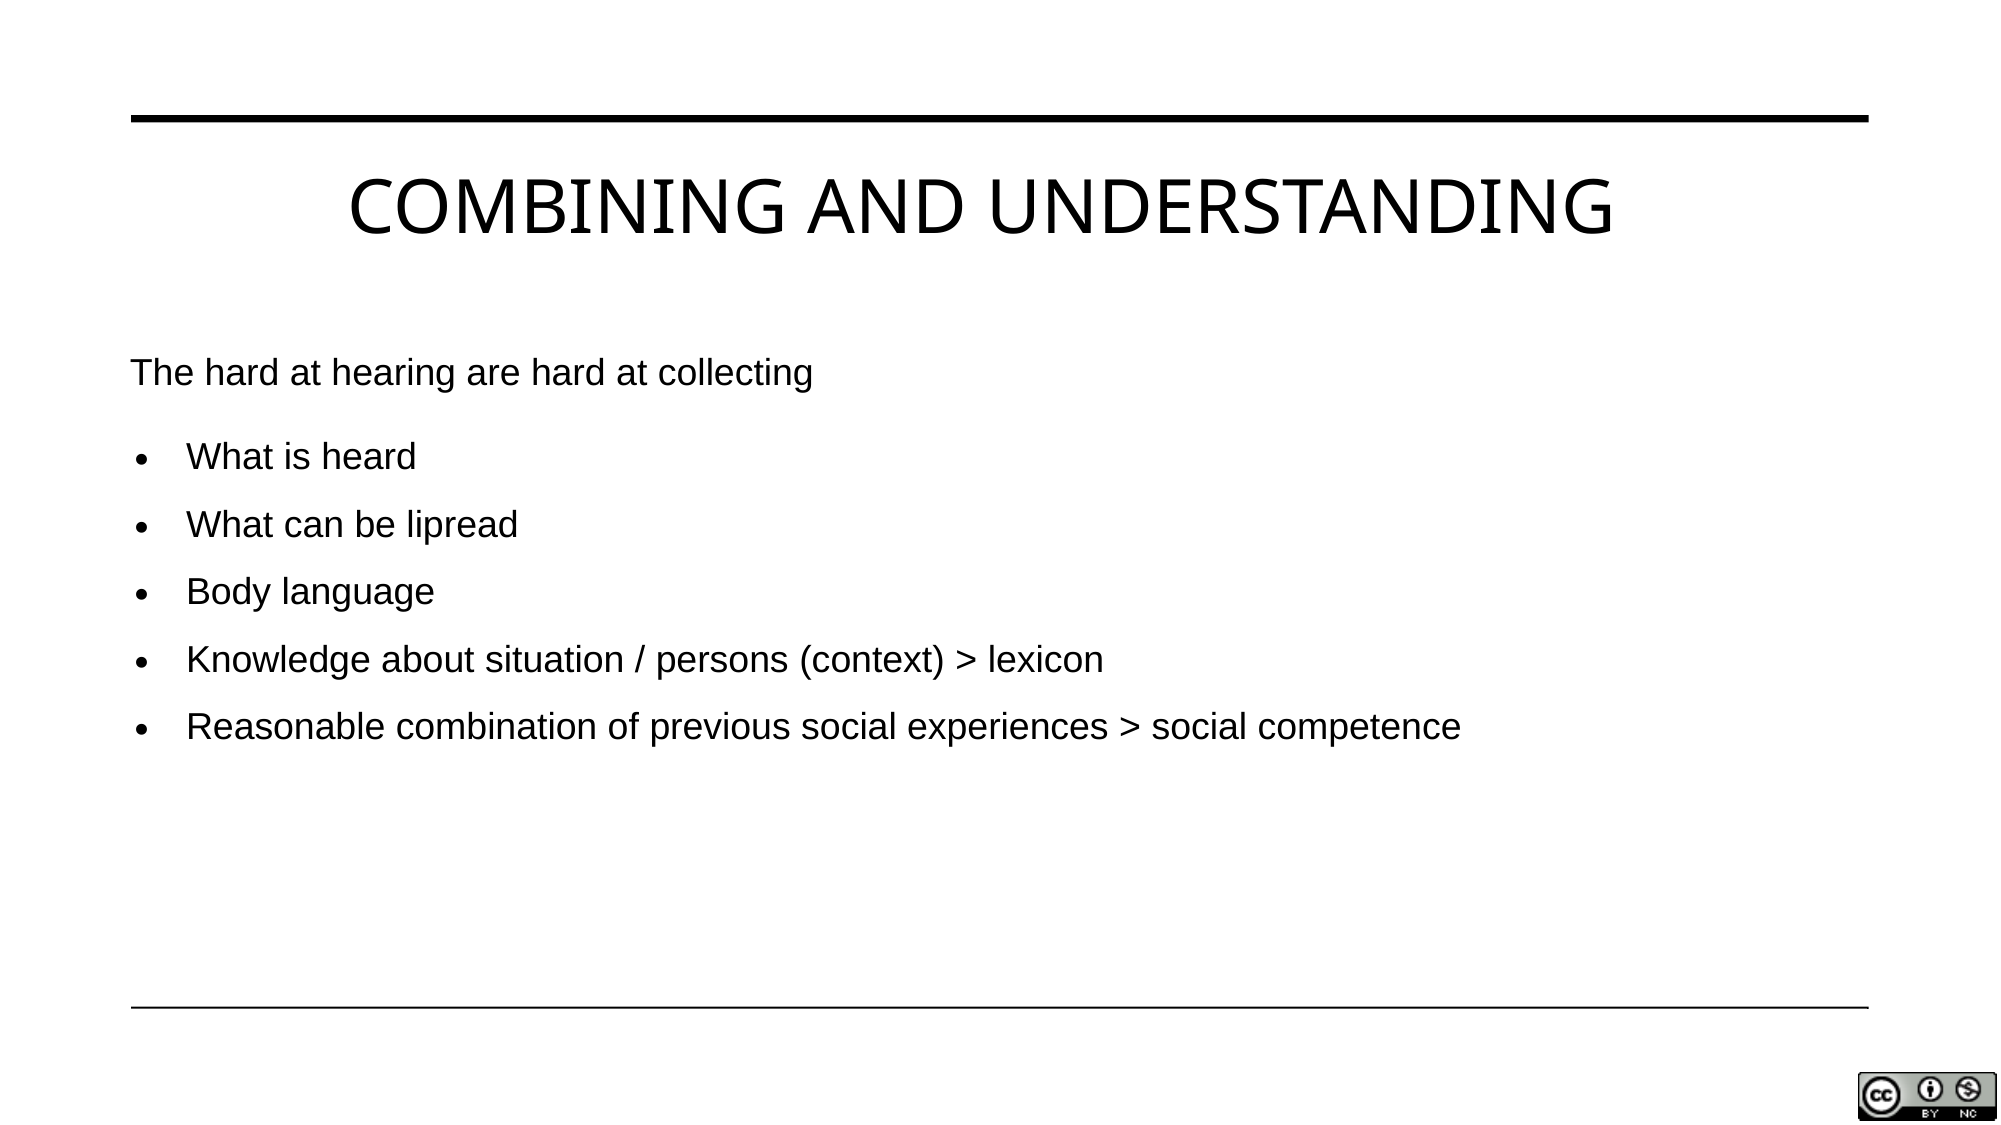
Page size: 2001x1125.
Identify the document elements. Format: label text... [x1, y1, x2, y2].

picture [1858, 1072, 1997, 1121]
text_box The hard at hearing are hard at collecting What is heard What can be lipread Body language Knowledge about situation / persons (context) > lexicon Reasonable combination of previous social experiences > social competence [114, 256, 1869, 755]
title COMBINING AND UNDERSTANDING [114, 151, 1869, 256]
